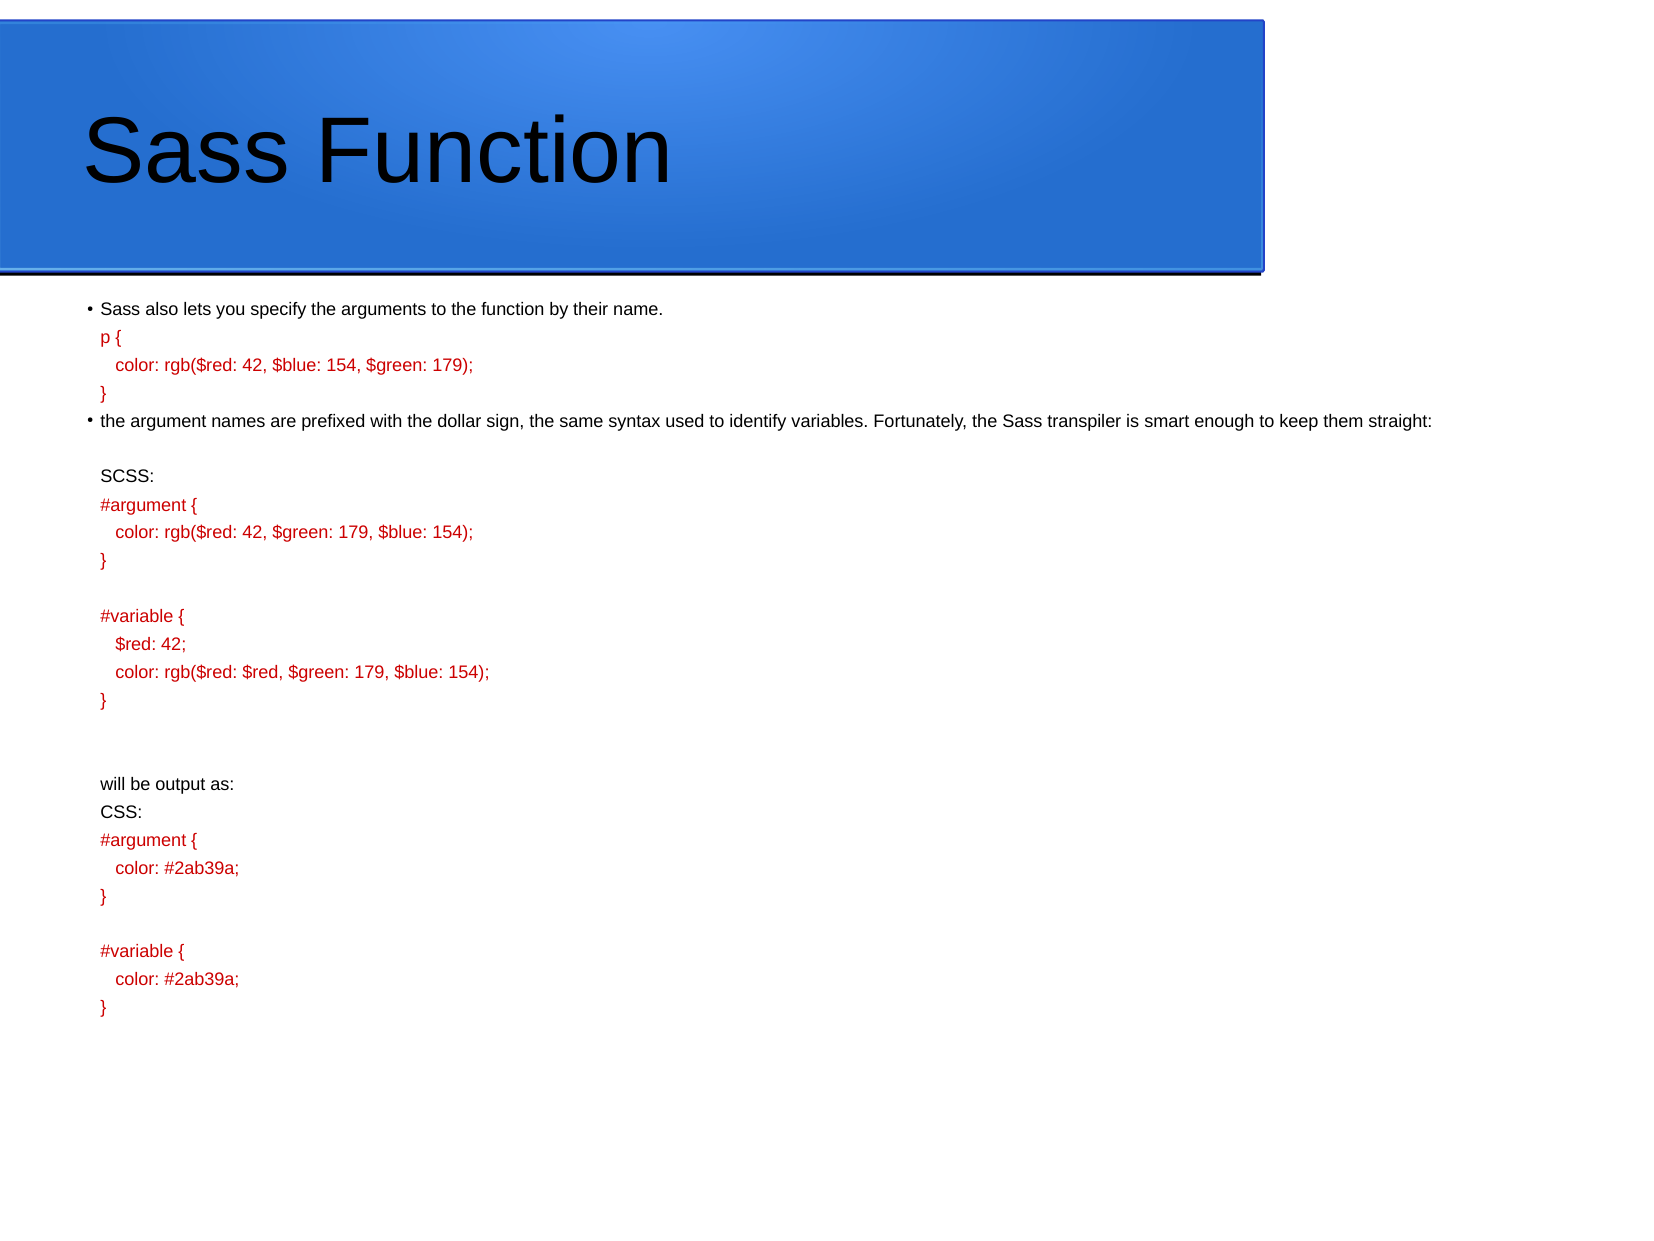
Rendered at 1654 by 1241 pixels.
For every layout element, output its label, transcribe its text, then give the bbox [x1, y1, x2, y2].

list Sass also lets you specify the arguments to the function by their name. p { color: rgb($red: 42, $blue: 154, $green: 179); } the argument names are prefixed with the dollar sign, the same syntax used to identify variables. Fortunately, the Sass transpiler is smart enough to keep them straight: SCSS: #argument { color: rgb($red: 42, $green: 179, $blue: 154); } #variable { $red: 42; color: rgb($red: $red, $green: 179, $blue: 154); } will be output as: CSS: #argument { color: #2ab39a; } #variable { color: #2ab39a; } [82, 299, 1571, 1019]
title Sass Function [82, 47, 1235, 252]
